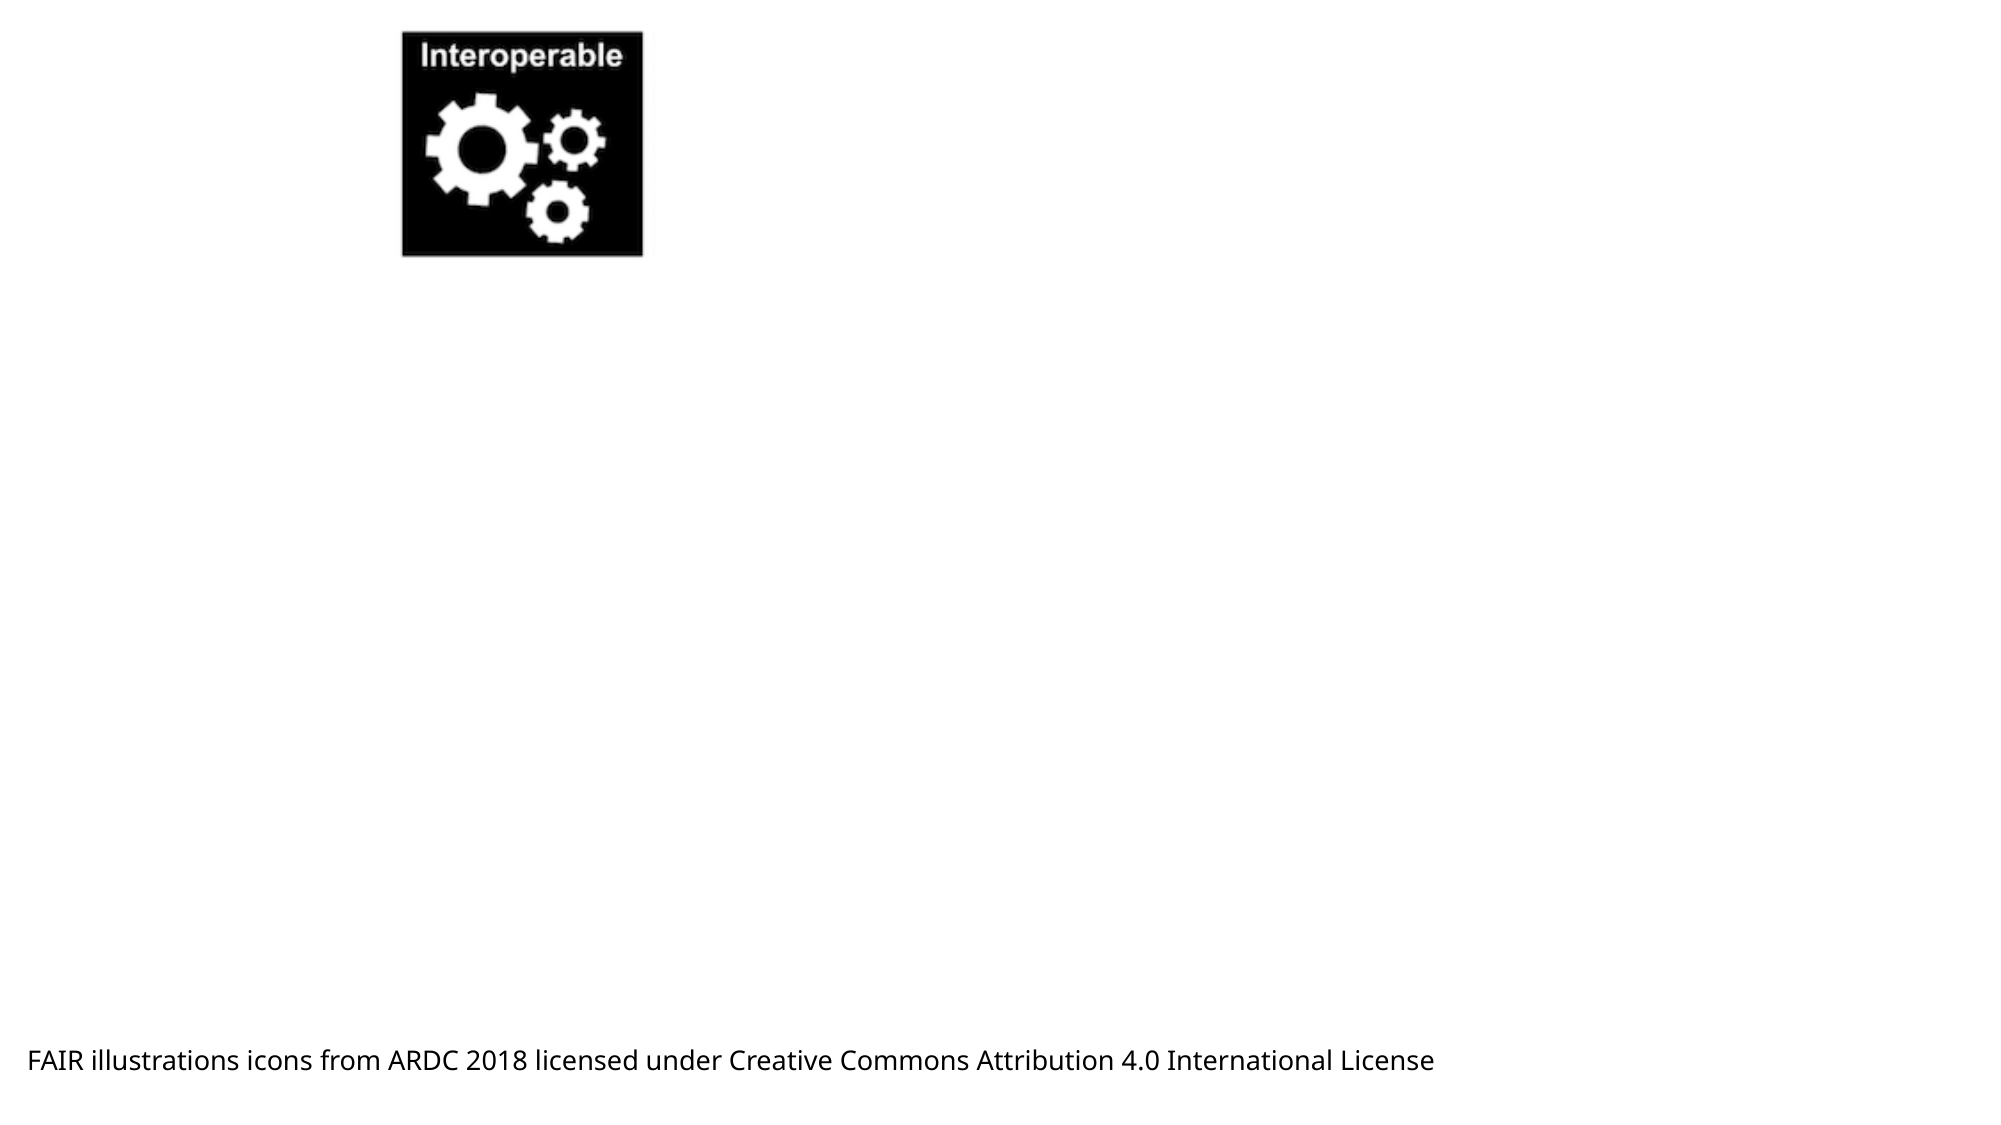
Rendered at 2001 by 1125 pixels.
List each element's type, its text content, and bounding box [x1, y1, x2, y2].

picture [394, 22, 656, 261]
text_box FAIR illustrations icons from ARDC 2018 licensed under Creative Commons Attribution 4.0 International License [12, 1028, 1548, 1125]
